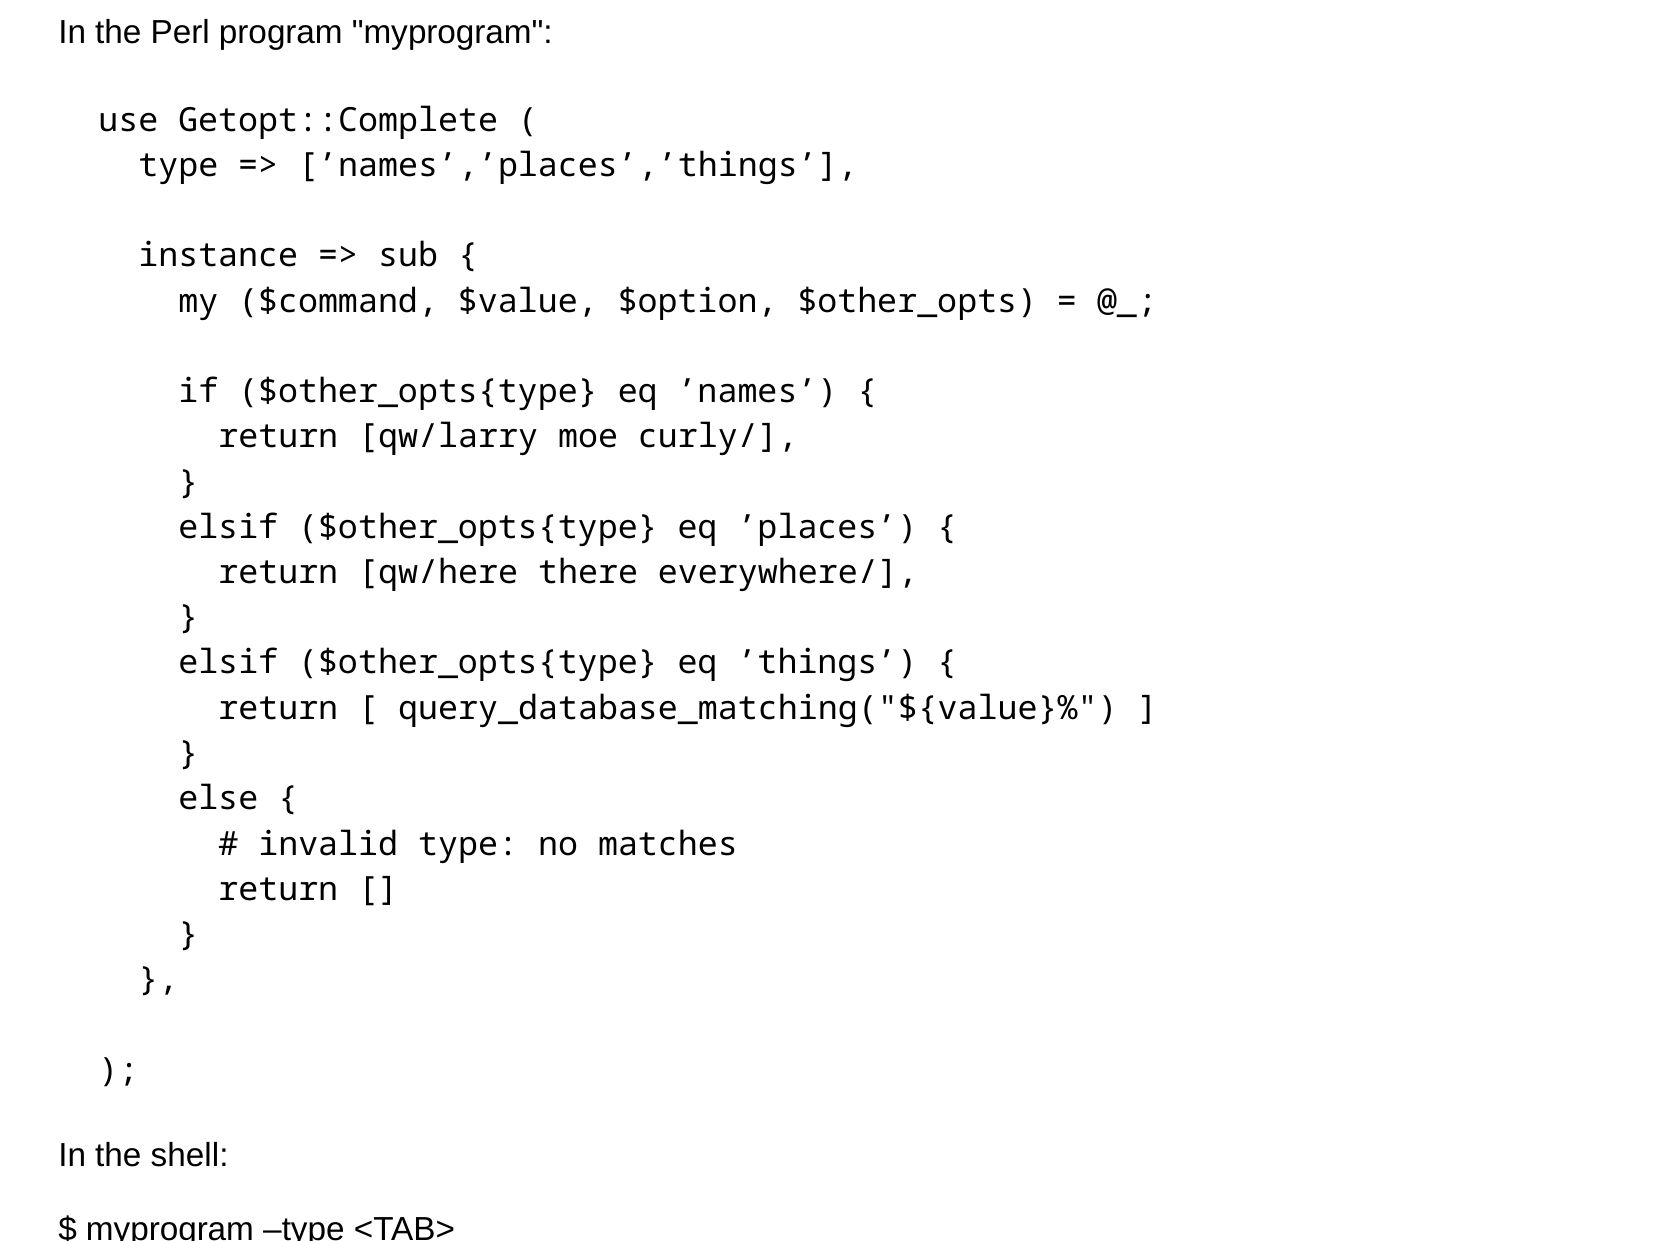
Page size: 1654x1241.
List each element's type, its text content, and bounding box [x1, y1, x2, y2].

subtitle In the Perl program "myprogram": use Getopt::Complete ( type => [’names’,’places’,’things’], instance => sub { my ($command, $value, $option, $other_opts) = @_; if ($other_opts{type} eq ’names’) { return [qw/larry moe curly/], } elsif ($other_opts{type} eq ’places’) { return [qw/here there everywhere/], } elsif ($other_opts{type} eq ’things’) { return [ query_database_matching("${value}%") ] } else { # invalid type: no matches return [] } }, ); In the shell: $ myprogram –type <TAB> names people places [58, 13, 1584, 1241]
